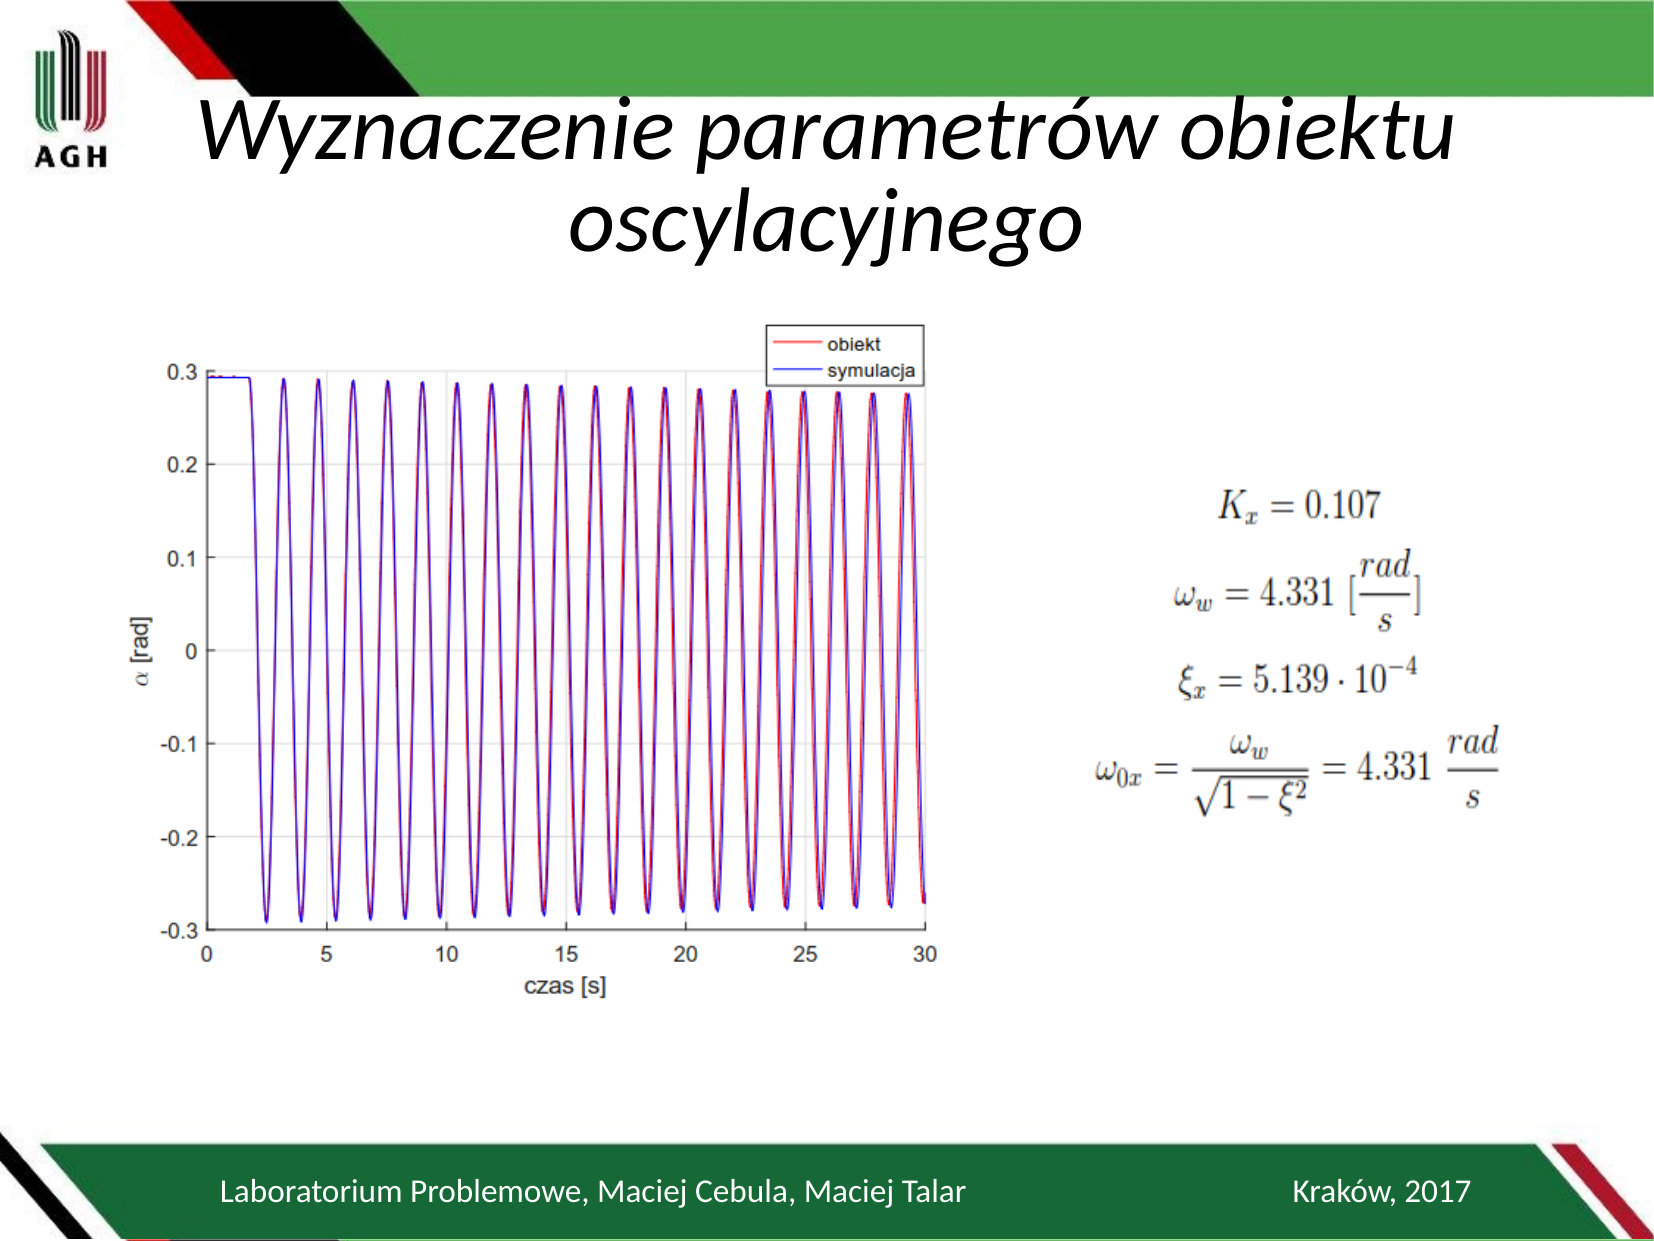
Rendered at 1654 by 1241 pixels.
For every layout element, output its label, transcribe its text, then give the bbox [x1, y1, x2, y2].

text_box Laboratorium Problemowe, Maciej Cebula, Maciej Talar [212, 1161, 976, 1217]
title Wyznaczenie parametrów obiektu oscylacyjnego [82, 70, 1571, 295]
text_box Kraków, 2017 [1285, 1161, 1487, 1217]
picture [0, 0, 1654, 1241]
